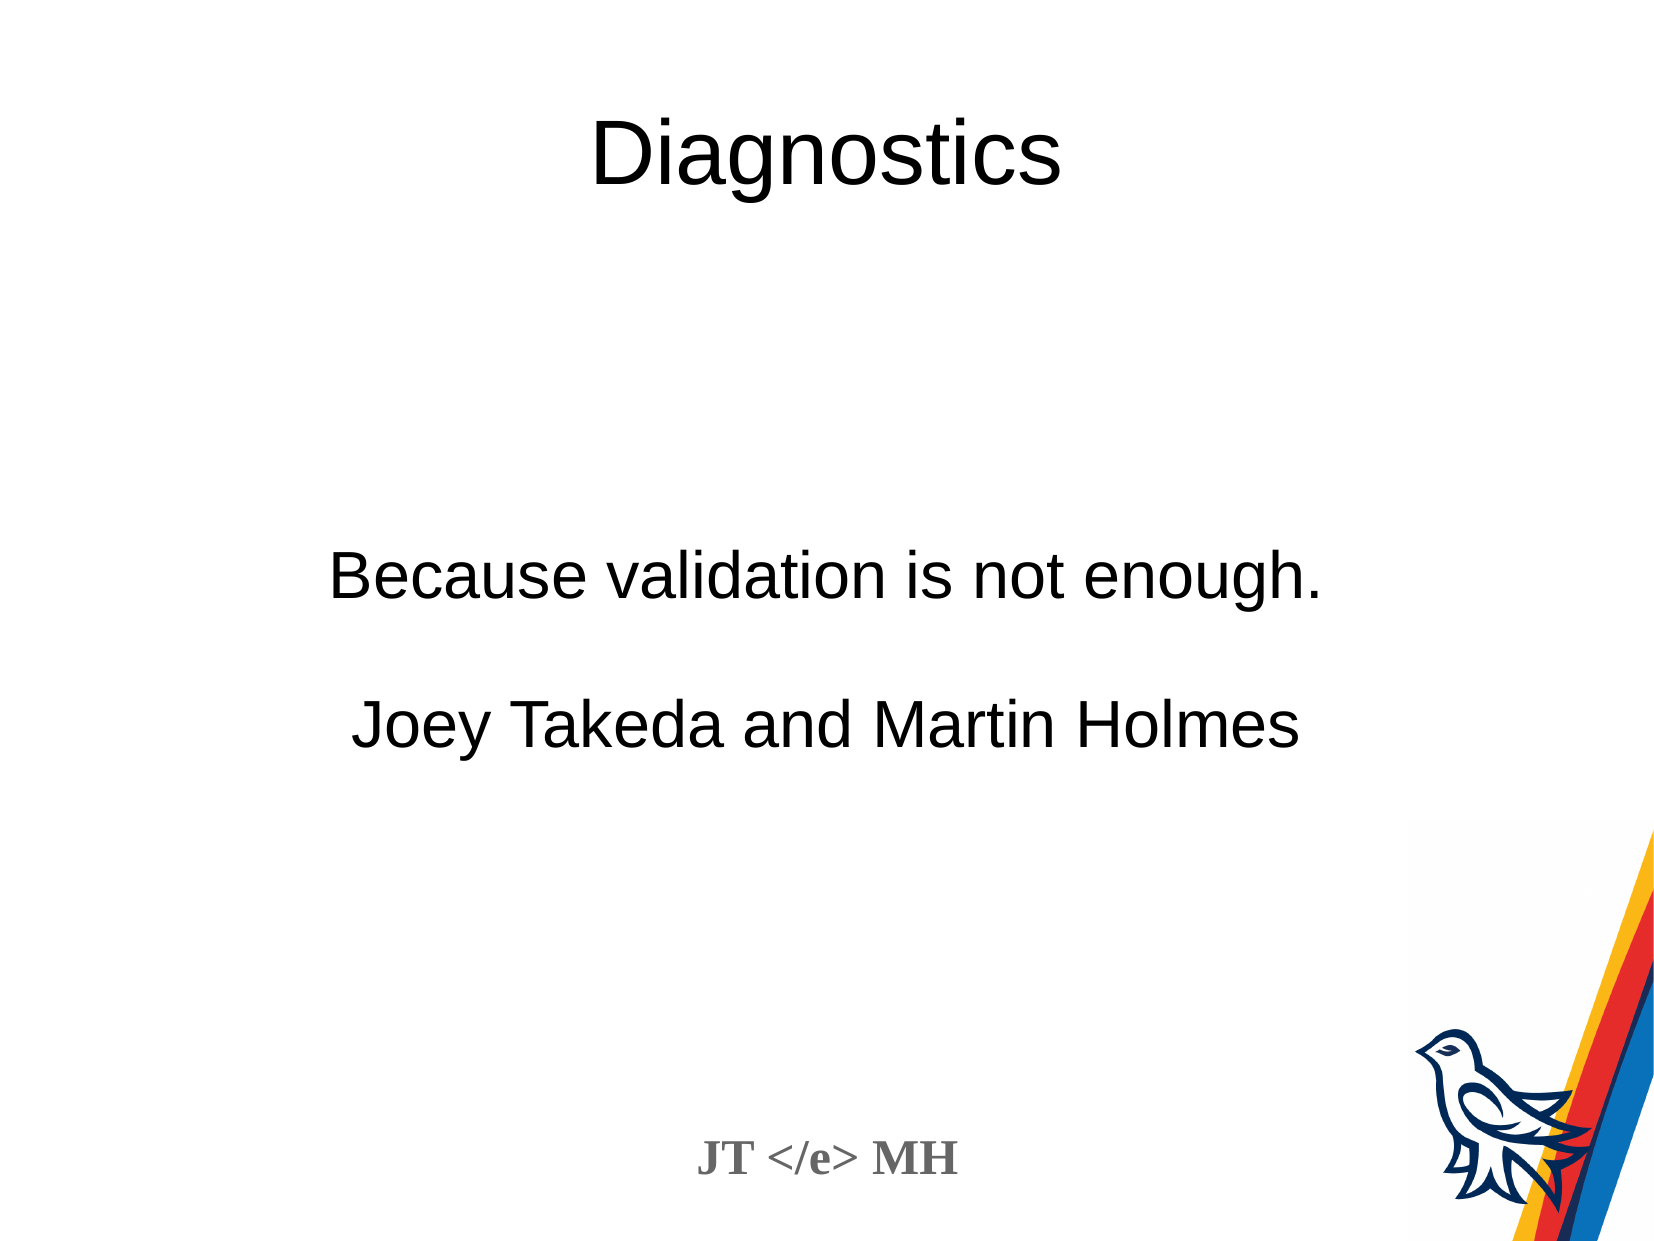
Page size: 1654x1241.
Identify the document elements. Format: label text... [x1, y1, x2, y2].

title Diagnostics [82, 49, 1571, 257]
picture [1407, 820, 1654, 1241]
subtitle Because validation is not enough. Joey Takeda and Martin Holmes [82, 290, 1571, 1010]
